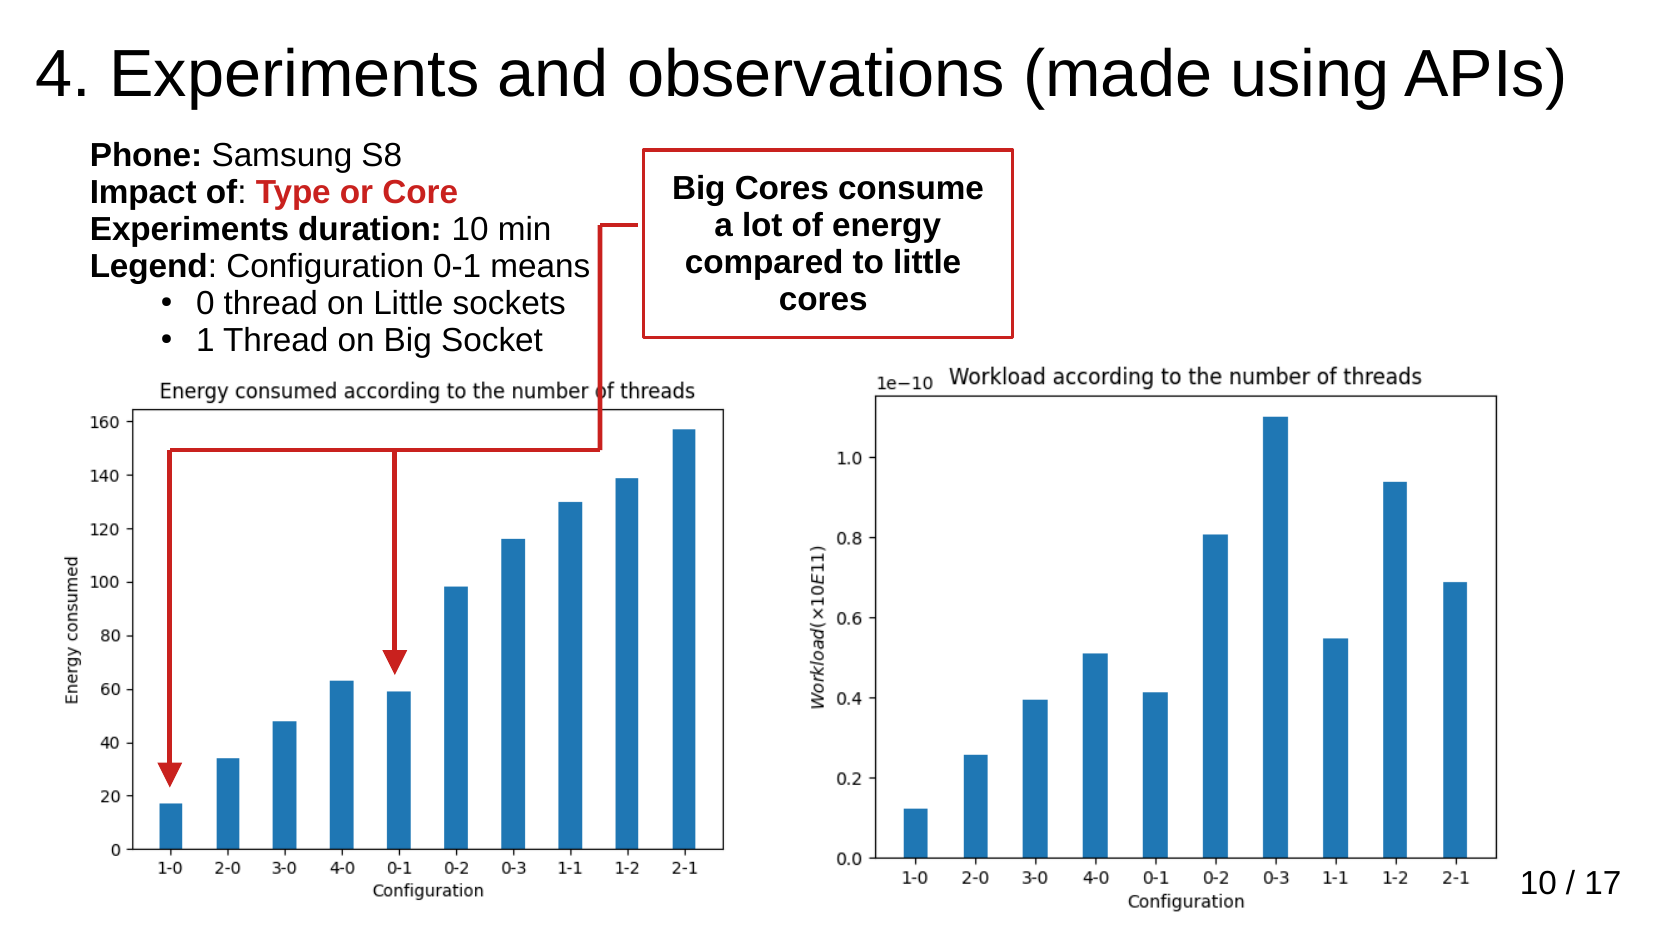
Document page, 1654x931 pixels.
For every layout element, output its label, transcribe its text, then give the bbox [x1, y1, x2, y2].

text_box Phone: Samsung S8 Impact of: Type or Core Experiments duration: 10 min Legend: Configuration 0-1 means 0 thread on Little sockets 1 Thread on Big Socket [75, 129, 638, 367]
picture [37, 323, 1576, 924]
text_box 10 / 17 [1504, 856, 1654, 927]
title 4. Experiments and observations (made using APIs) [35, 0, 1629, 148]
text_box Big Cores consume a lot of energy compared to little cores [643, 149, 1013, 338]
